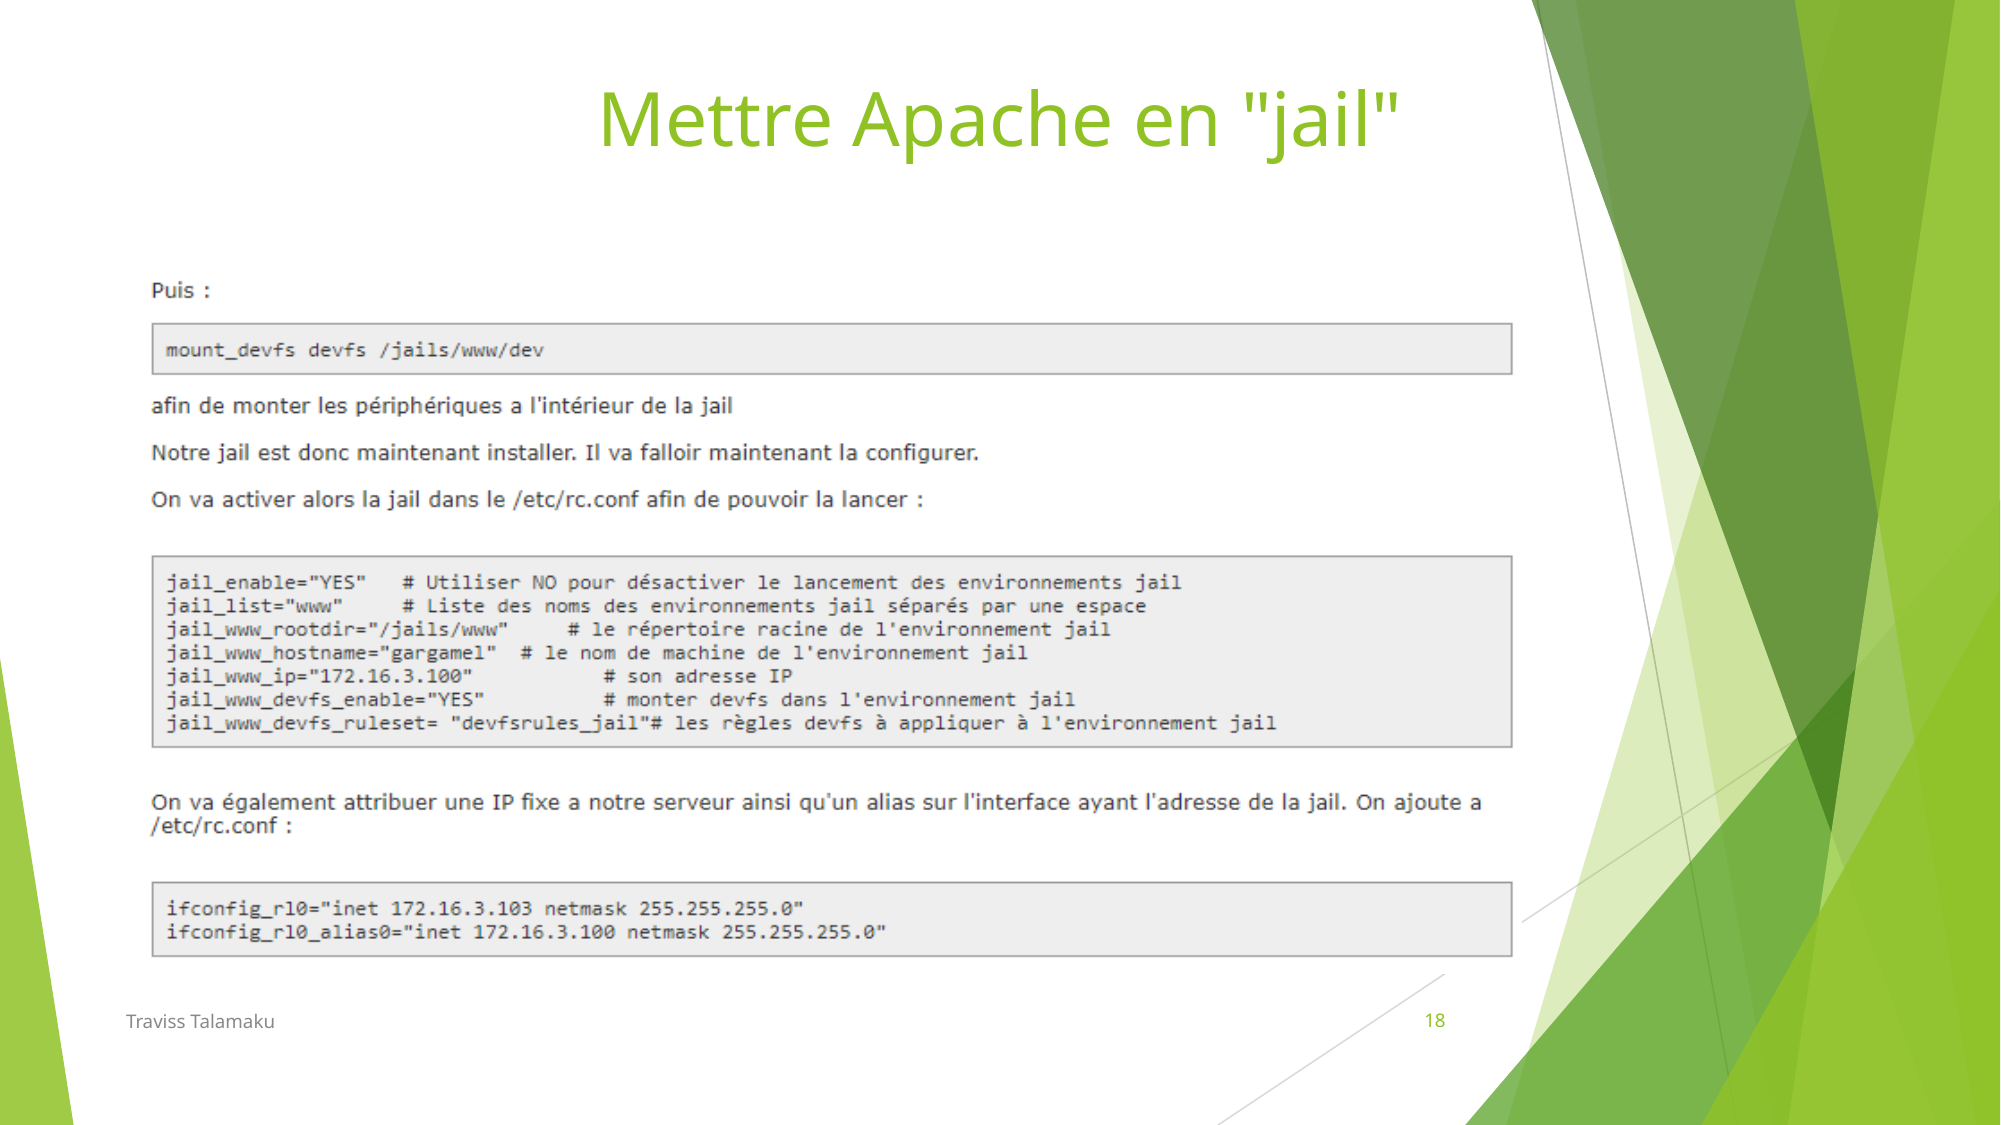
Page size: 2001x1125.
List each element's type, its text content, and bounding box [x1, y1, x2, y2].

title Mettre Apache en "jail" [137, 64, 1863, 282]
text_box Traviss Talamaku [111, 991, 1145, 1051]
text_box [1409, 991, 1522, 1051]
picture [111, 243, 1522, 974]
